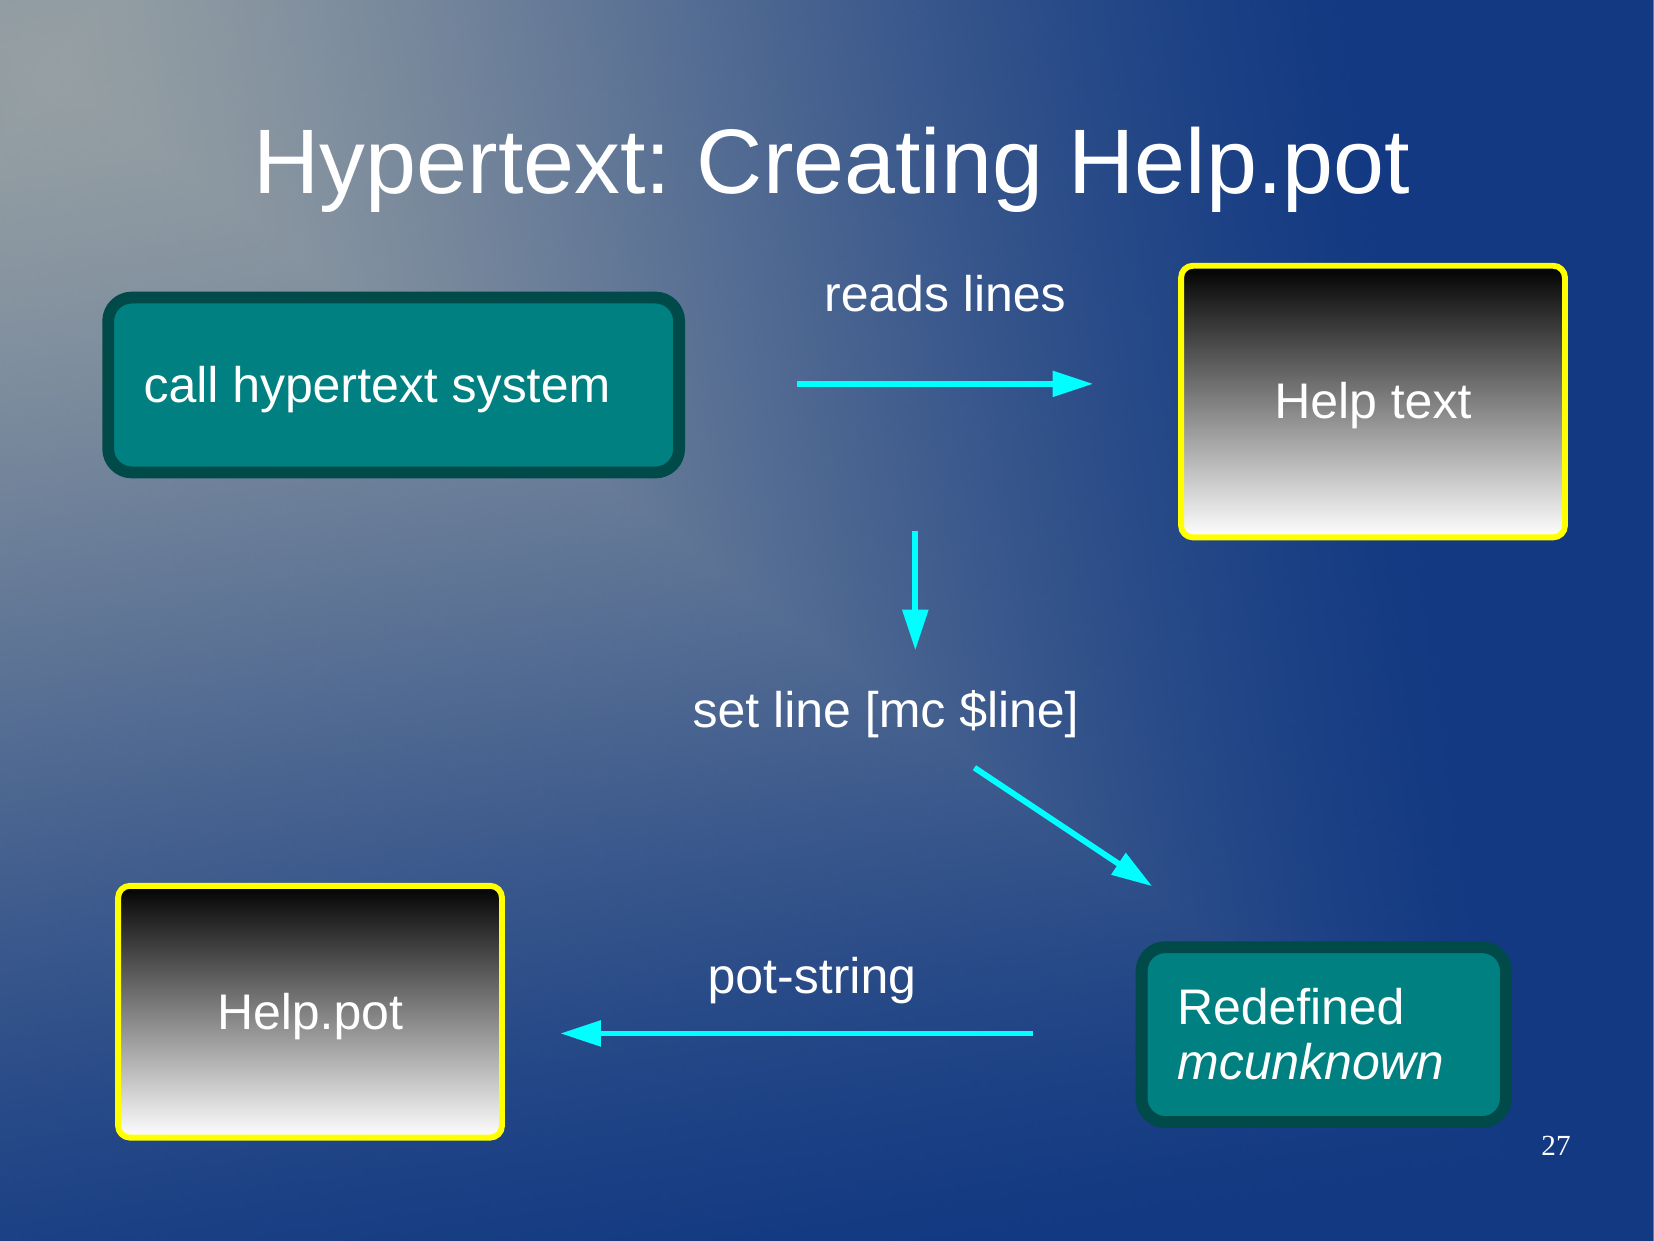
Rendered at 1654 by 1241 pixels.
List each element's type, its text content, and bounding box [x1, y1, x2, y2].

text_box set line [mc $line] [679, 682, 1093, 739]
picture [0, 0, 1654, 1241]
title Hypertext: Creating Help.pot [88, 58, 1577, 266]
text_box pot-string [561, 948, 1063, 1004]
text_box call hypertext system [108, 297, 680, 473]
text_box Help text [1181, 265, 1565, 538]
text_box Help.pot [118, 885, 502, 1138]
text_box reads lines [797, 265, 1093, 325]
text_box Redefined mcunknown [1141, 947, 1506, 1123]
